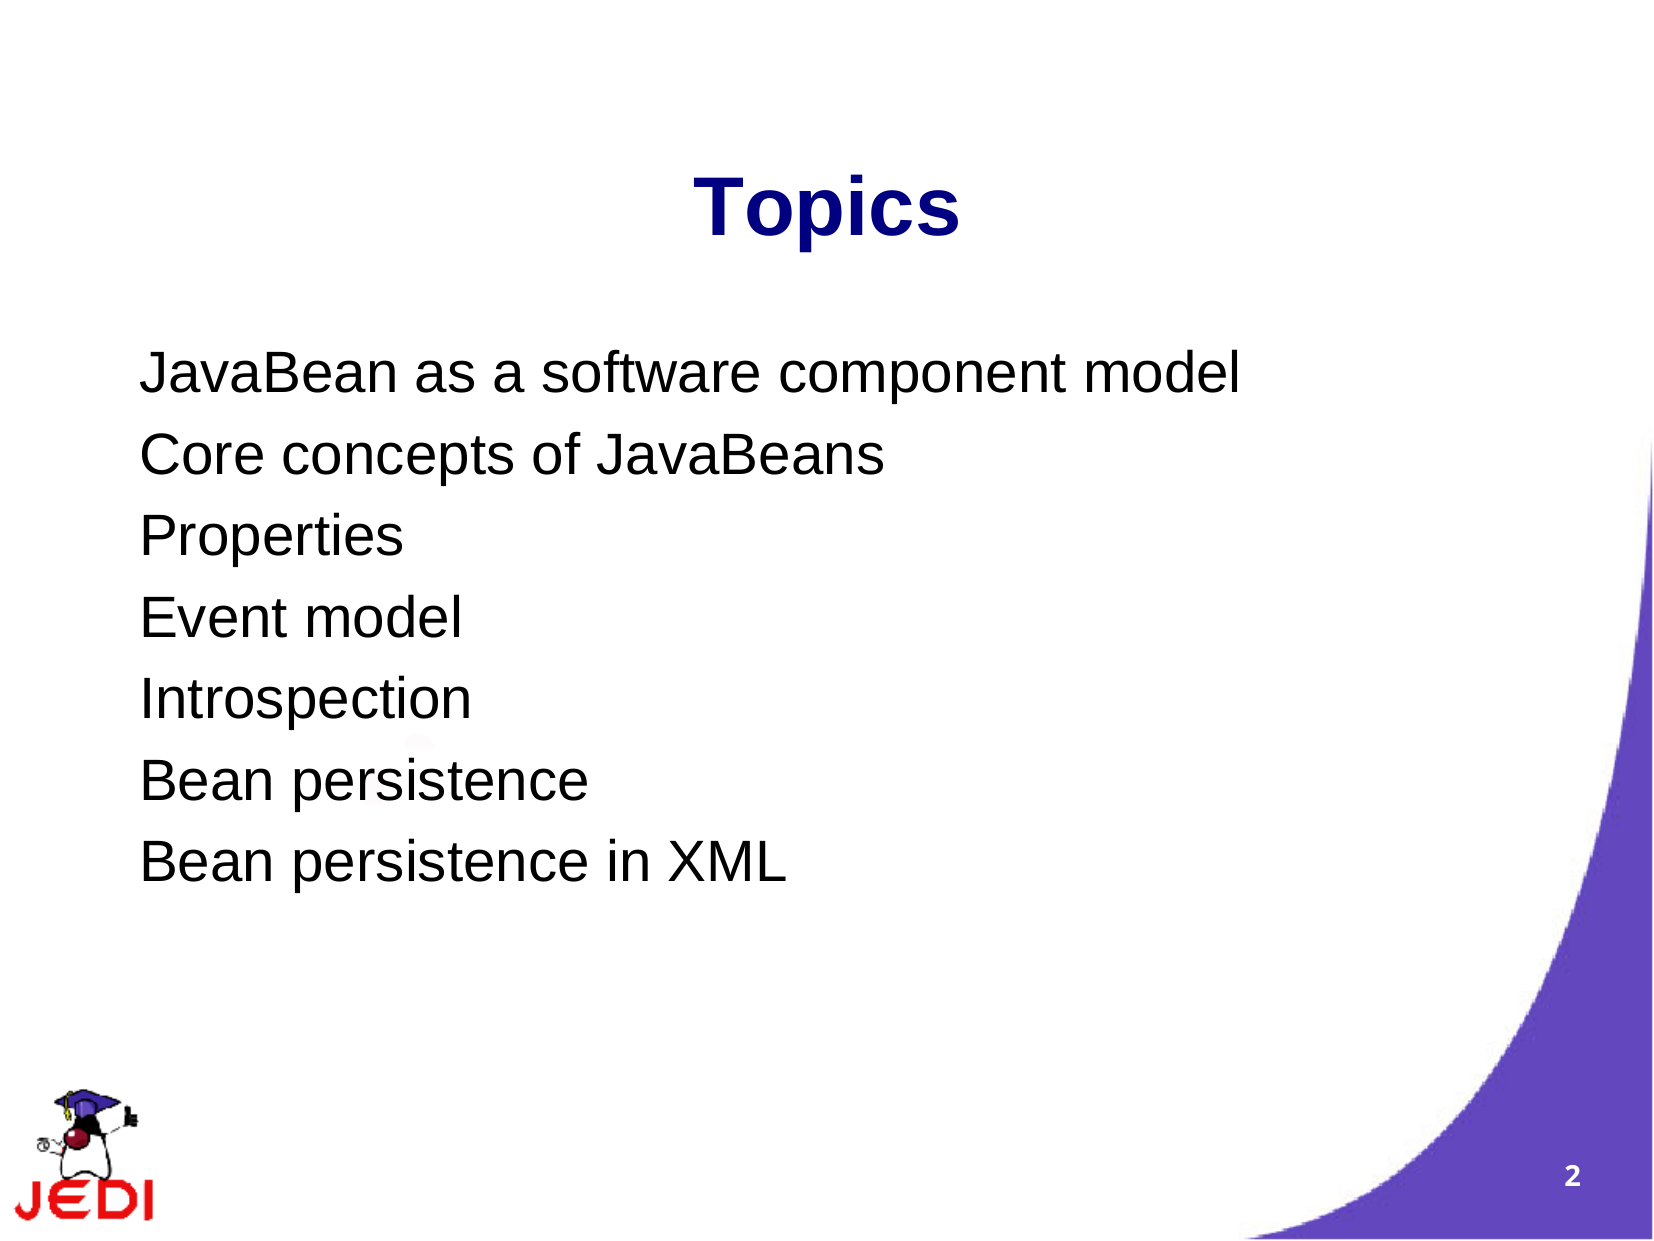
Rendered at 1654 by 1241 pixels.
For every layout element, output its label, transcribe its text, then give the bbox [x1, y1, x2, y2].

title Topics [121, 102, 1534, 311]
list JavaBean as a software component model Core concepts of JavaBeans Properties Event model Introspection Bean persistence Bean persistence in XML [121, 340, 1534, 1122]
picture [0, 0, 1654, 1241]
